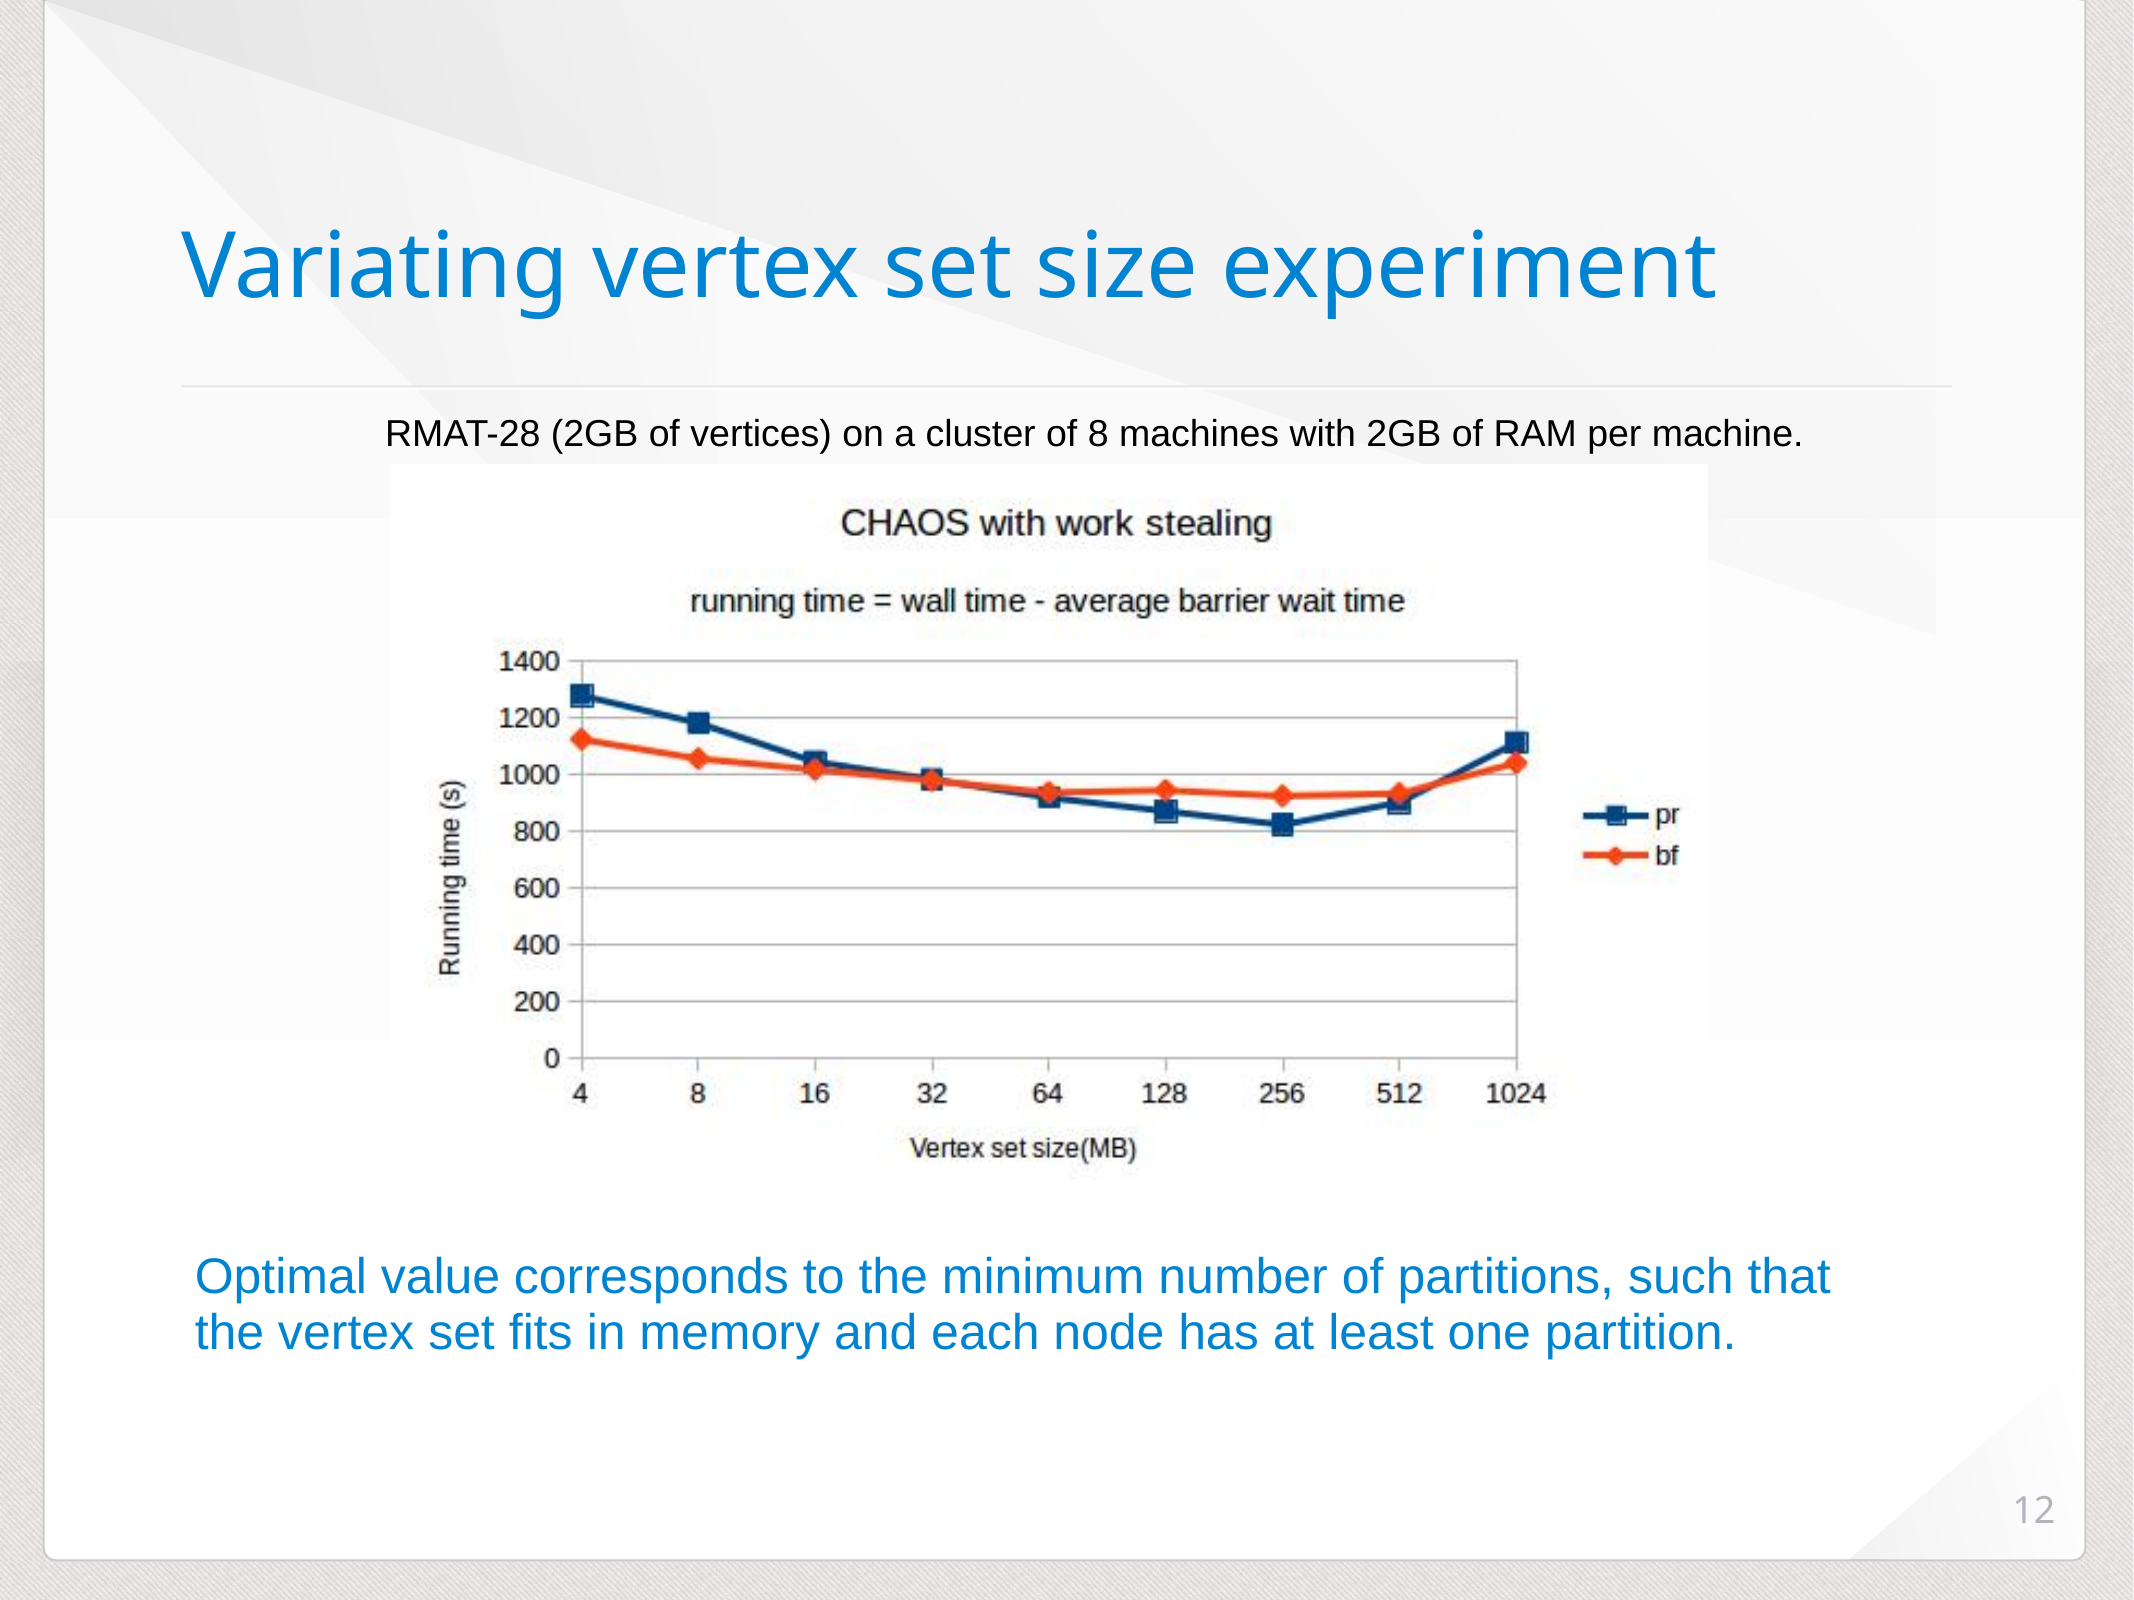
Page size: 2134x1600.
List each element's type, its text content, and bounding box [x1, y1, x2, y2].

slide_number <number> [1909, 1476, 2071, 1548]
picture [0, 0, 2134, 1600]
title Variating vertex set size experiment [181, 145, 1953, 355]
text_box Optimal value corresponds to the minimum number of partitions, such that the vertex set fits in memory and each node has at least one partition. [180, 1185, 1921, 1411]
text_box RMAT-28 (2GB of vertices) on a cluster of 8 machines with 2GB of RAM per machine. [360, 405, 1891, 462]
picture [390, 464, 1708, 1185]
